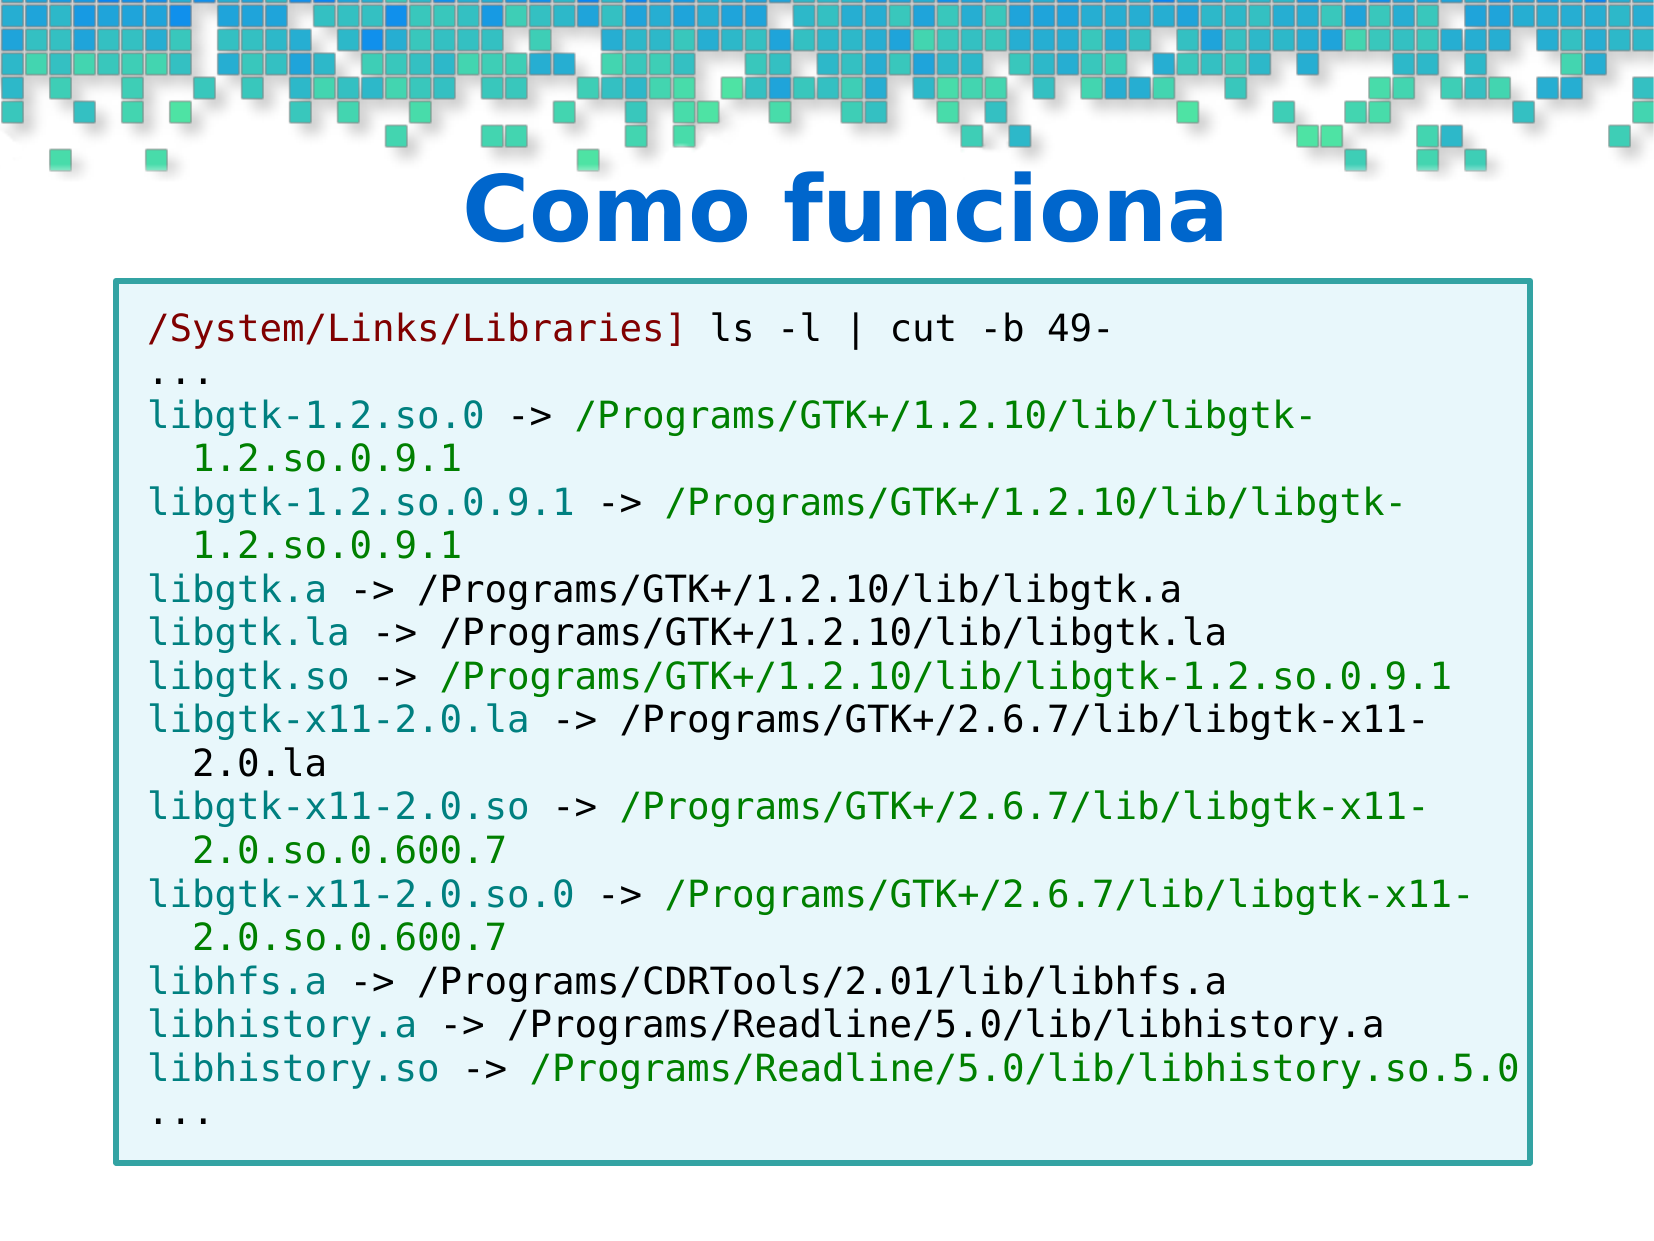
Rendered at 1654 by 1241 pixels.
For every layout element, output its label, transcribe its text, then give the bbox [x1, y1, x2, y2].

list /System/Links/Libraries] ls -l | cut -b 49- ... libgtk-1.2.so.0 -> /Programs/GTK+/1.2.10/lib/libgtk-1.2.so.0.9.1 libgtk-1.2.so.0.9.1 -> /Programs/GTK+/1.2.10/lib/libgtk-1.2.so.0.9.1 libgtk.a -> /Programs/GTK+/1.2.10/lib/libgtk.a libgtk.la -> /Programs/GTK+/1.2.10/lib/libgtk.la libgtk.so -> /Programs/GTK+/1.2.10/lib/libgtk-1.2.so.0.9.1 libgtk-x11-2.0.la -> /Programs/GTK+/2.6.7/lib/libgtk-x11-2.0.la libgtk-x11-2.0.so -> /Programs/GTK+/2.6.7/lib/libgtk-x11-2.0.so.0.600.7 libgtk-x11-2.0.so.0 -> /Programs/GTK+/2.6.7/lib/libgtk-x11-2.0.so.0.600.7 libhfs.a -> /Programs/CDRTools/2.01/lib/libhfs.a libhistory.a -> /Programs/Readline/5.0/lib/libhistory.a libhistory.so -> /Programs/Readline/5.0/lib/libhistory.so.5.0 ... [121, 306, 1534, 1160]
title Como funciona [112, 132, 1581, 287]
picture [0, 0, 1654, 185]
